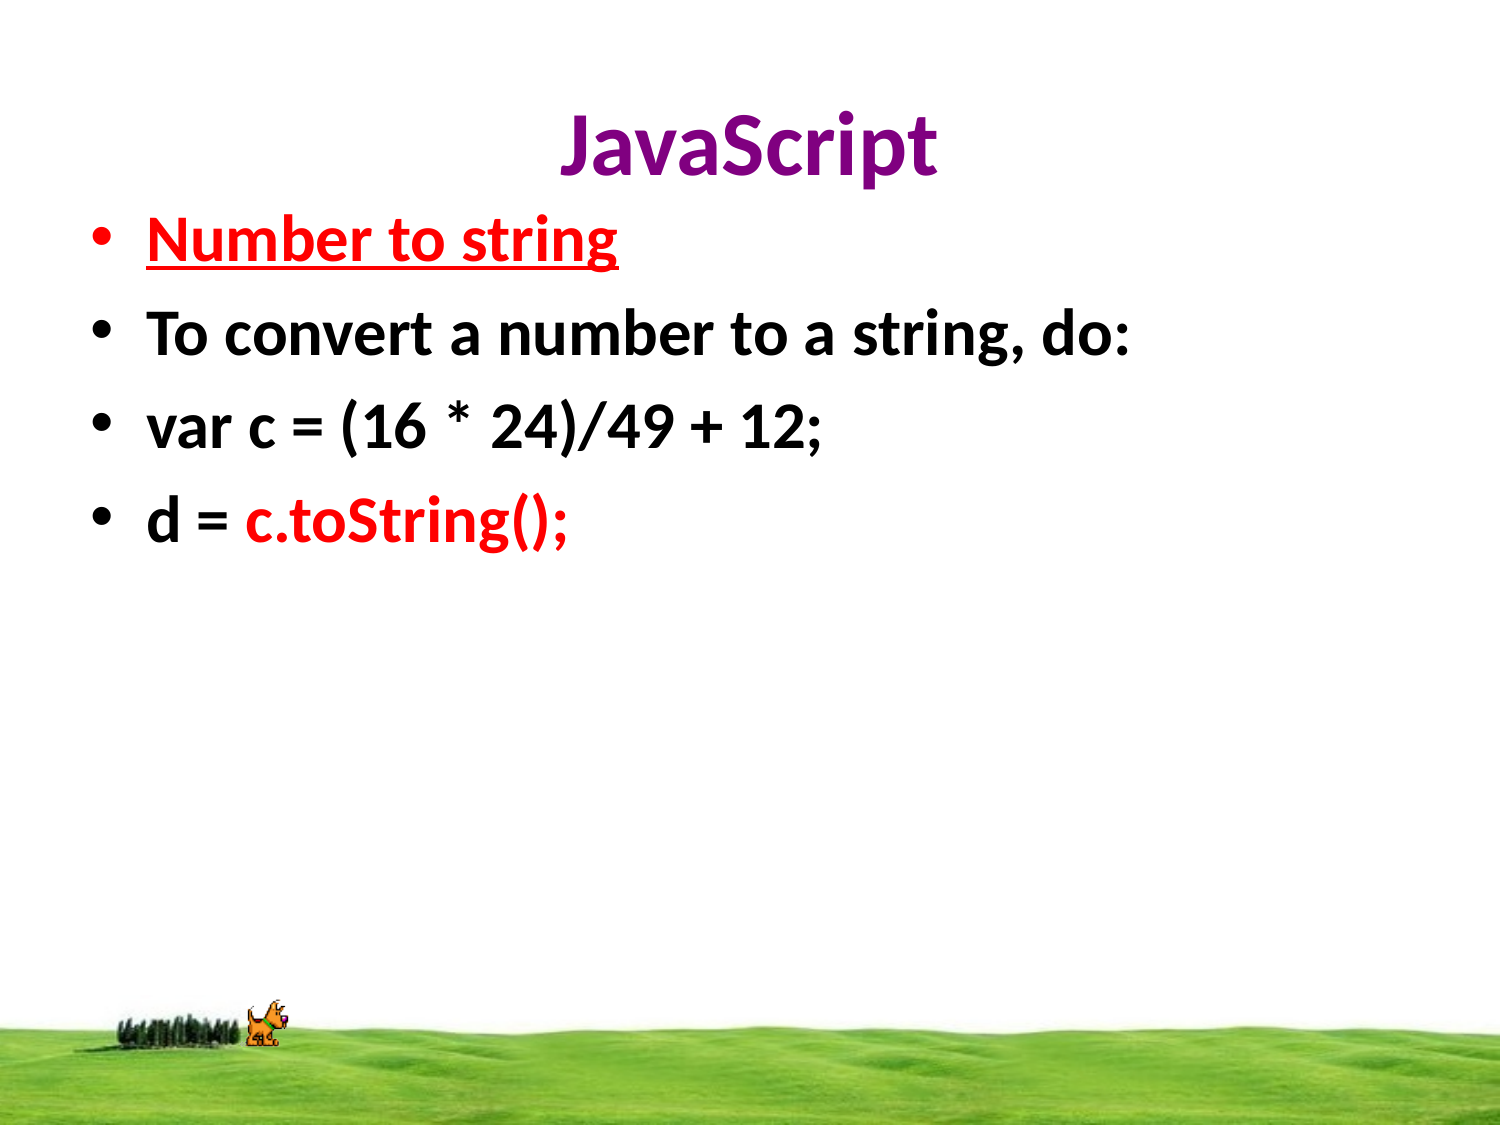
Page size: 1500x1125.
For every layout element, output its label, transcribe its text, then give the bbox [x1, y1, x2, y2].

picture [0, 995, 1500, 1125]
title JavaScript [75, 45, 1425, 233]
list Number to string To convert a number to a string, do: var c = (16 * 24)/49 + 12; d = c.toString(); [75, 187, 1338, 975]
